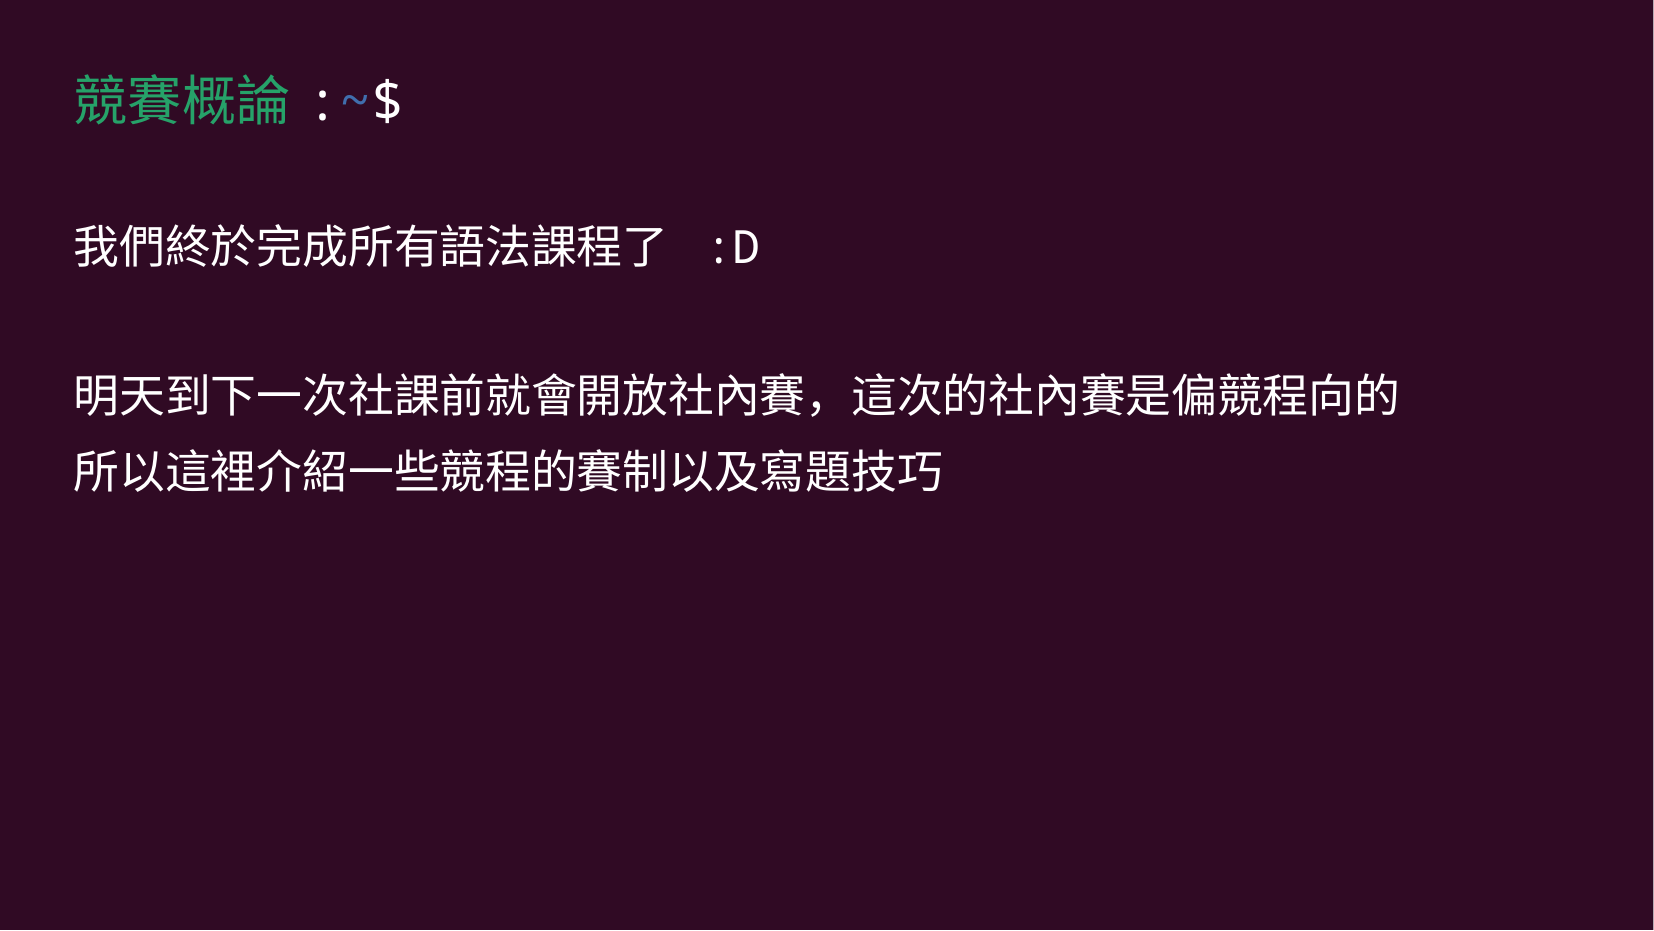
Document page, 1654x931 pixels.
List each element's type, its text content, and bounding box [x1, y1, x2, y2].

text_box 競賽概論:~$ [59, 55, 1201, 139]
text_box 我們終於完成所有語法課程了 :D 明天到下一次社課前就會開放社內賽，這次的社內賽是偏競程向的 所以這裡介紹一些競程的賽制以及寫題技巧 [59, 193, 1613, 672]
